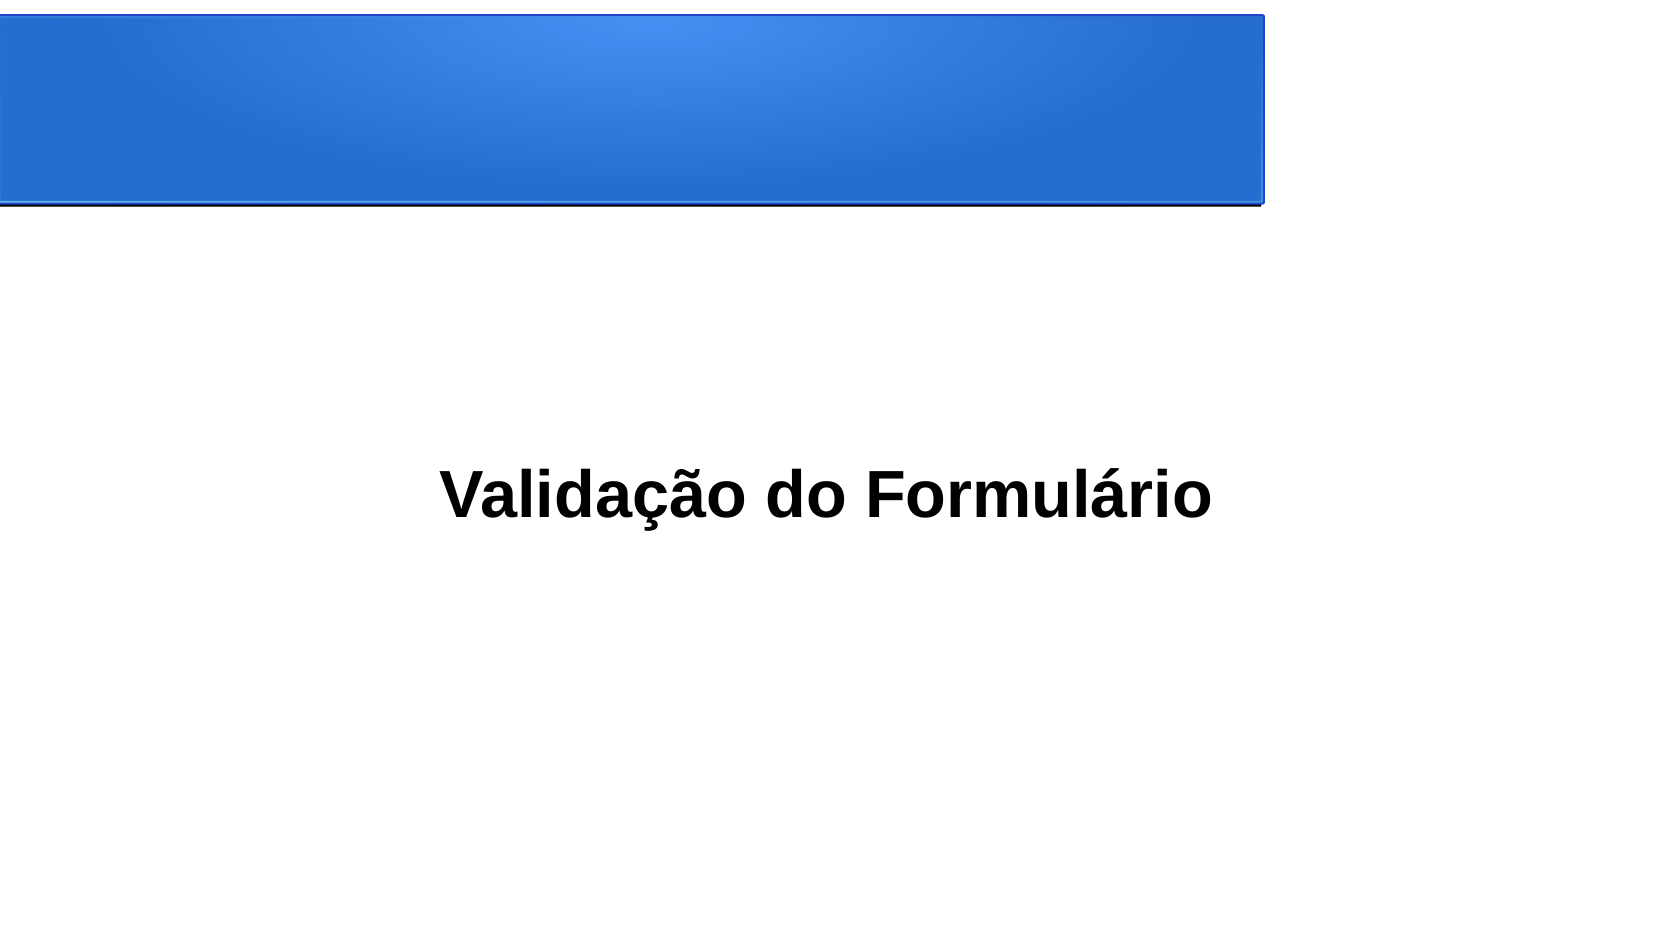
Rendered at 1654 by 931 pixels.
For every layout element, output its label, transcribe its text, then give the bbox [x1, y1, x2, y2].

text_box Validação do Formulário [82, 224, 1571, 764]
